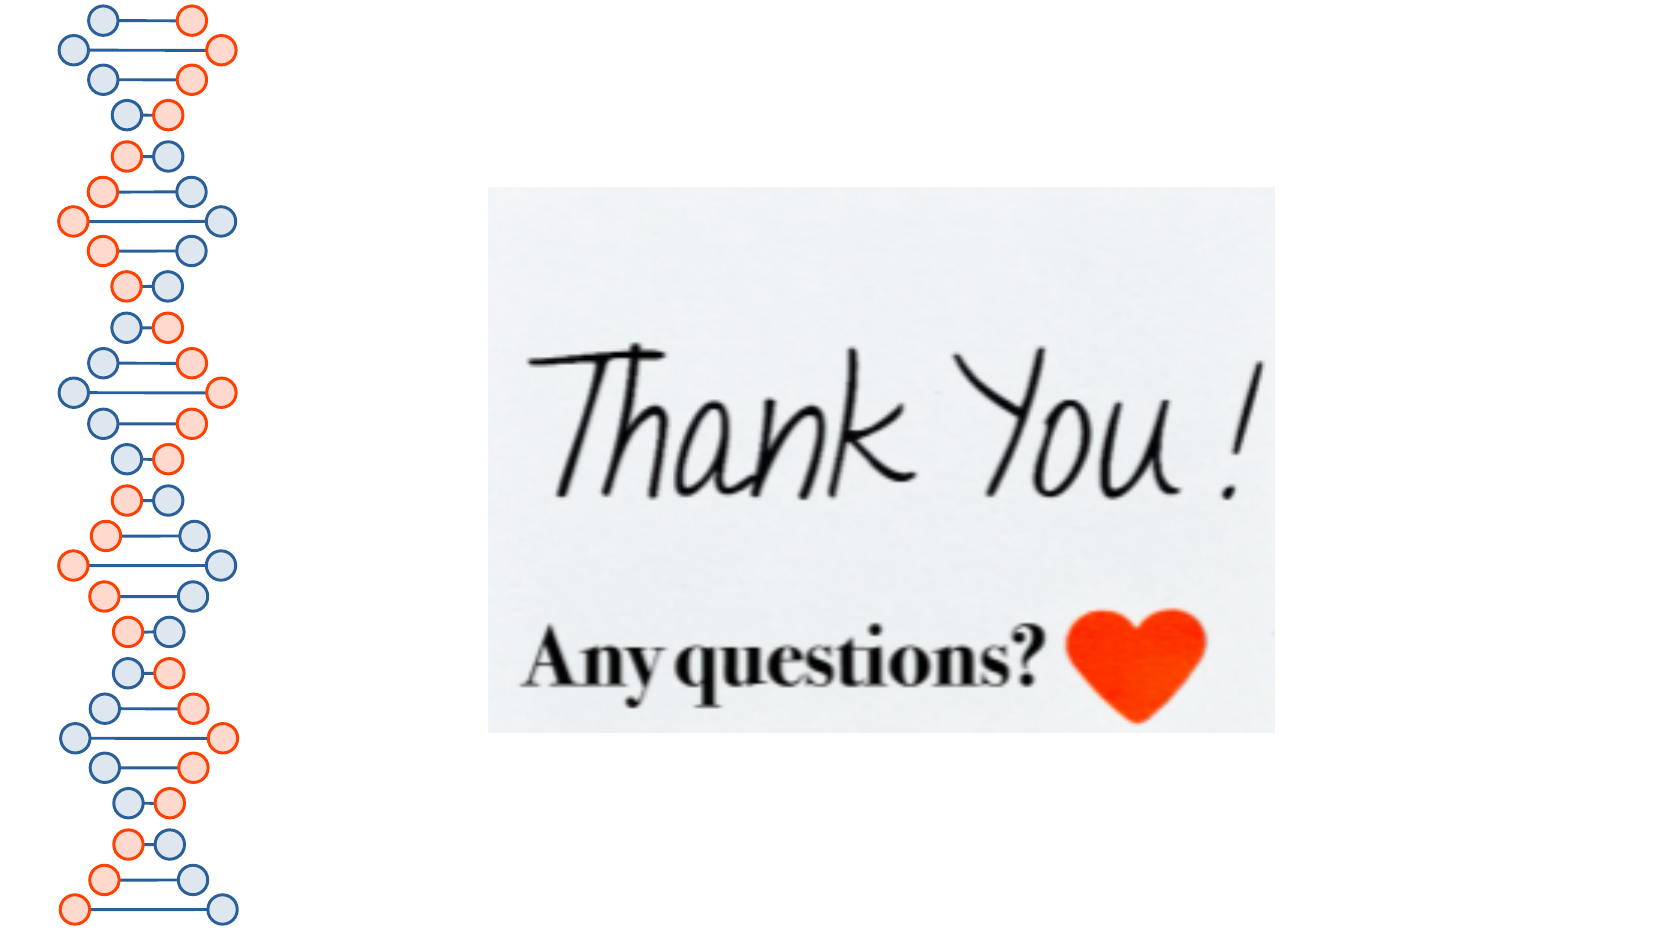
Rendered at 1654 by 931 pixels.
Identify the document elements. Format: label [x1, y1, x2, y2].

picture [488, 187, 1275, 733]
